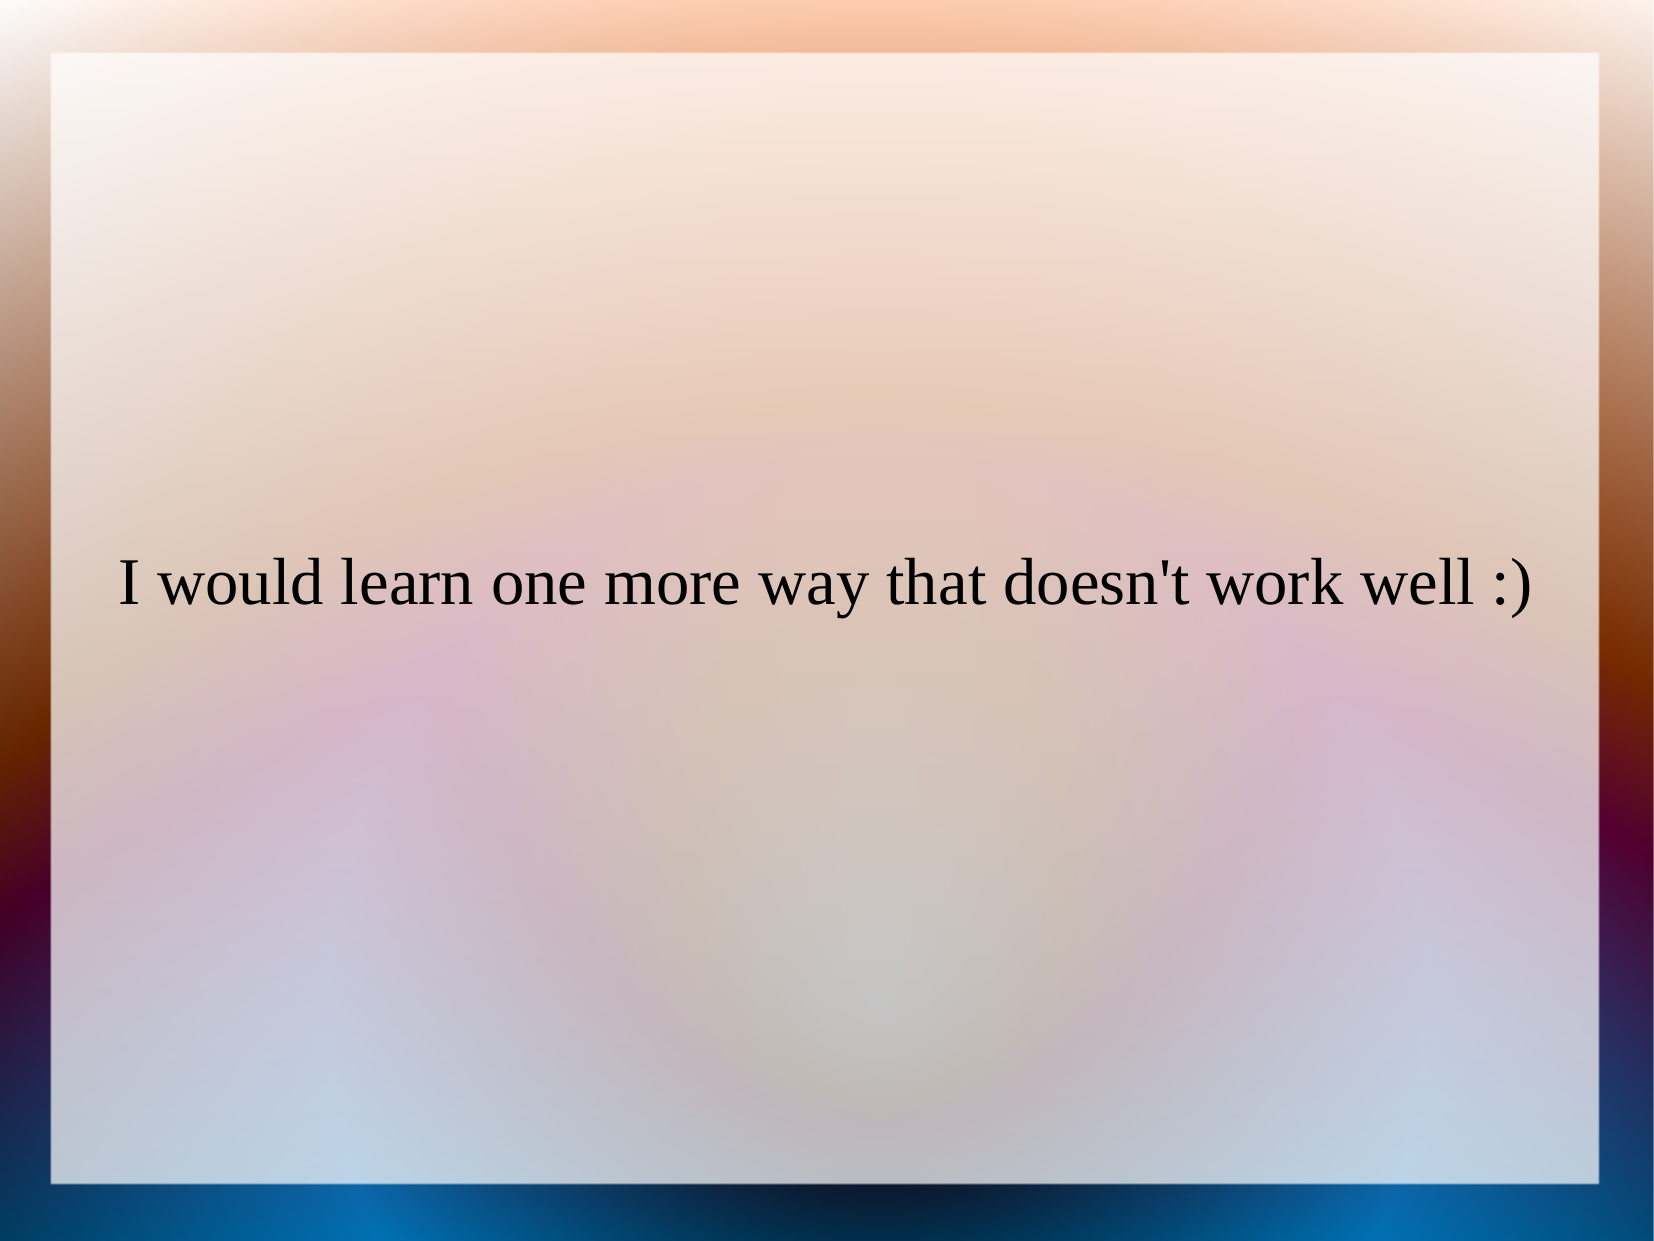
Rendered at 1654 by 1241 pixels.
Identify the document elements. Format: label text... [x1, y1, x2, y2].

subtitle I would learn one more way that doesn't work well :) [82, 55, 1571, 1109]
picture [0, 0, 1654, 1241]
